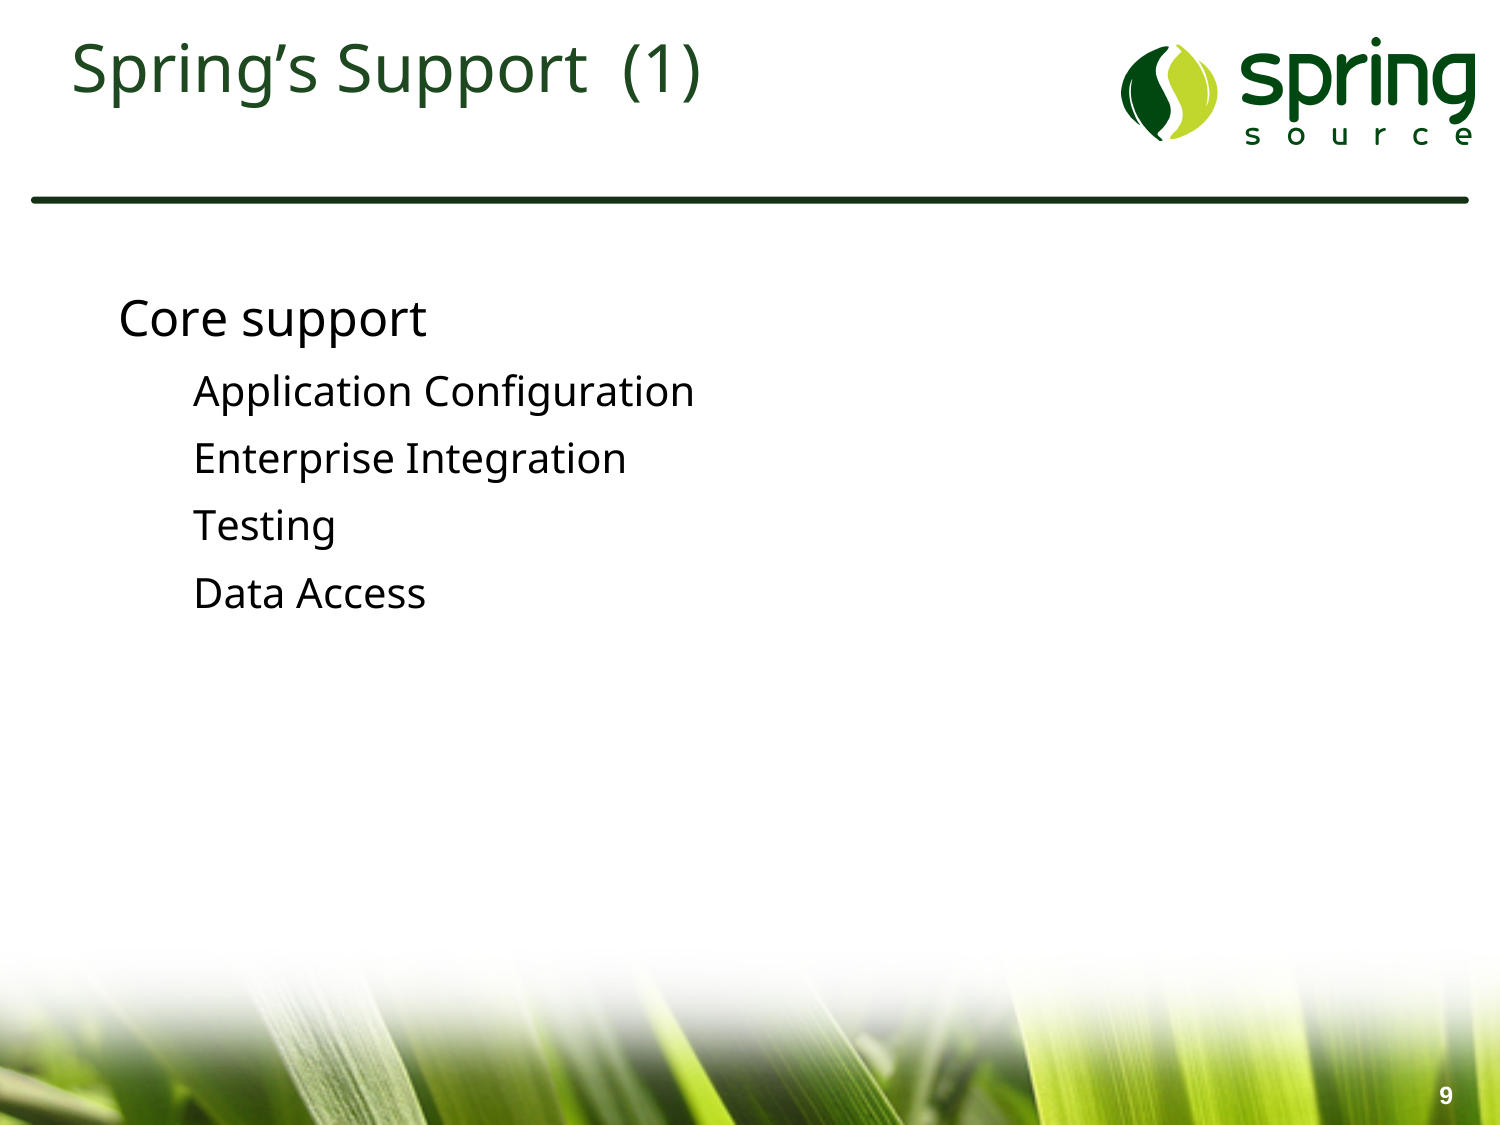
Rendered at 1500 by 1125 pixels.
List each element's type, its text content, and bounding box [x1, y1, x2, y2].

list Core support Application Configuration Enterprise Integration Testing Data Access [103, 275, 1394, 938]
title Spring’s Support (1) [56, 13, 1089, 176]
picture [0, 944, 1500, 1125]
picture [1121, 37, 1475, 145]
